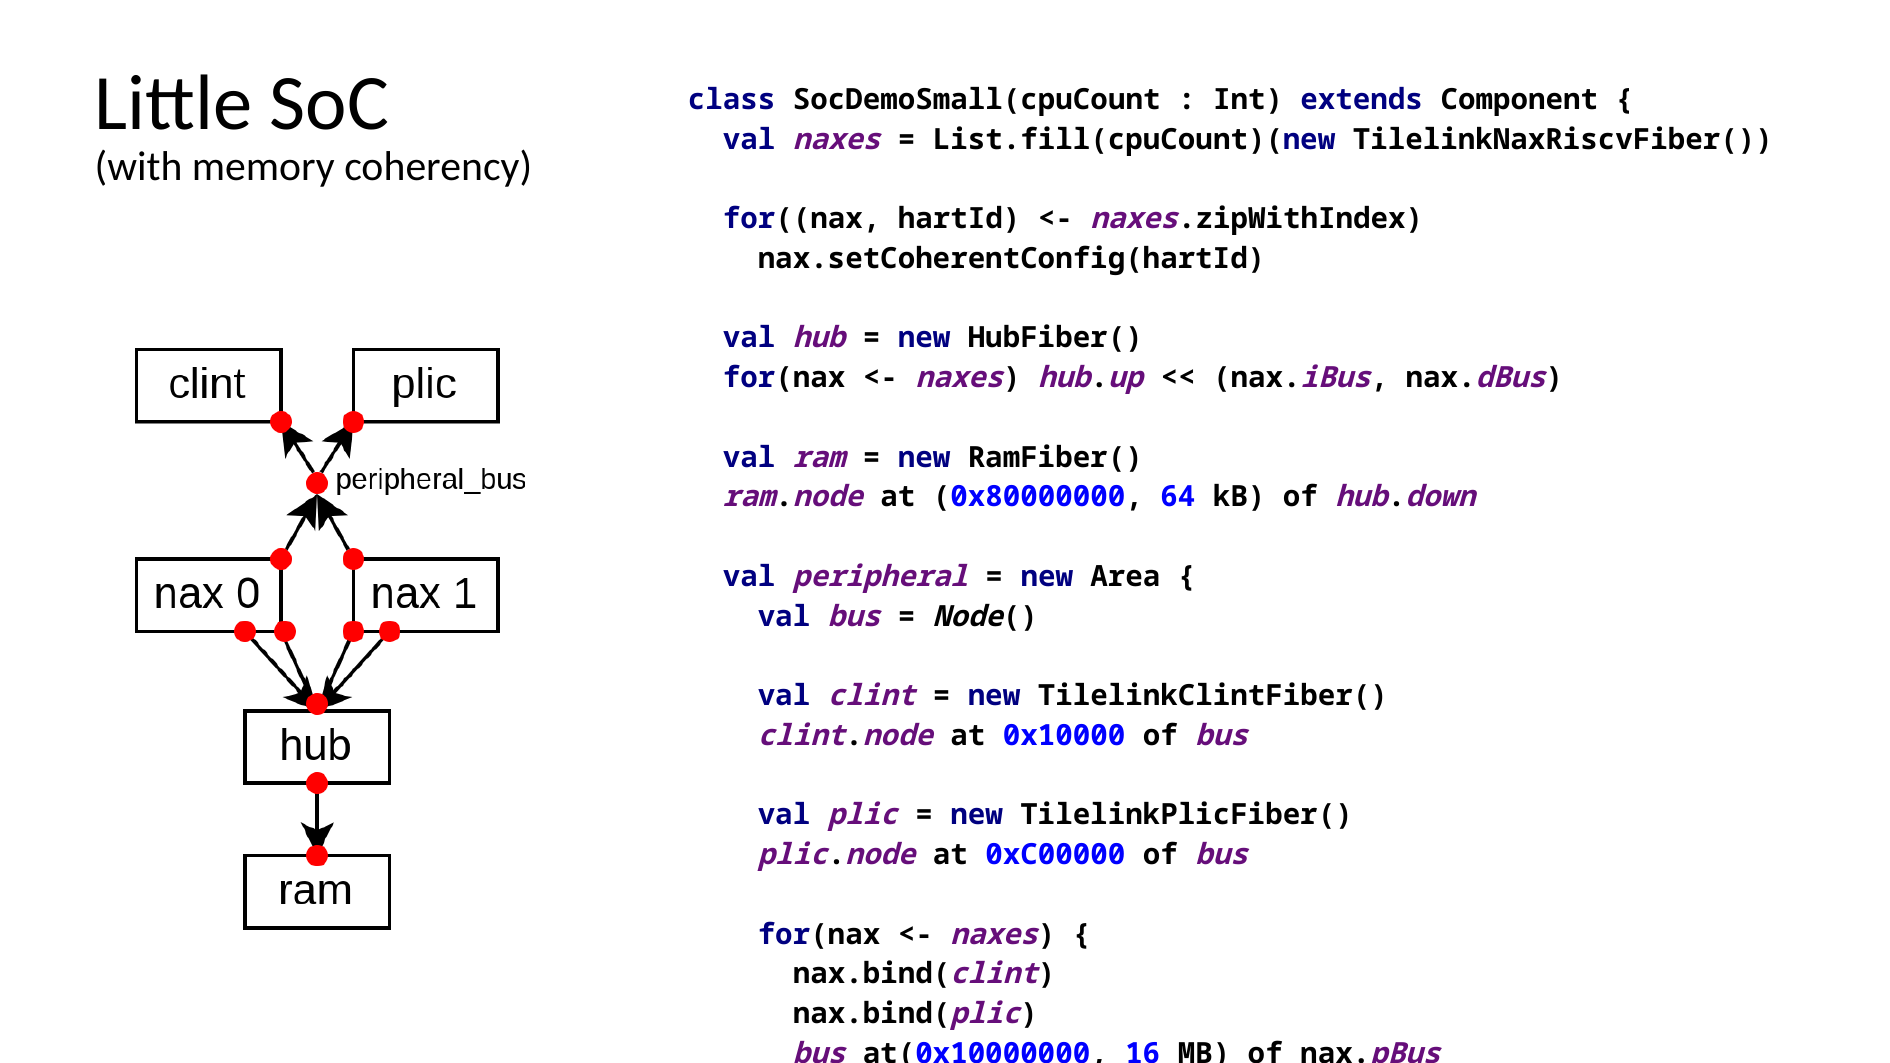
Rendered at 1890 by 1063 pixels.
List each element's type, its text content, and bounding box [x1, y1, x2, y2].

title Little SoC (with memory coherency) [94, 42, 1796, 220]
text_box class SocDemoSmall(cpuCount : Int) extends Component { val naxes = List.fill(cpuCount)(new TilelinkNaxRiscvFiber()) for((nax, hartId) <- naxes.zipWithIndex) nax.setCoherentConfig(hartId) val hub = new HubFiber() for(nax <- naxes) hub.up << (nax.iBus, nax.dBus) val ram = new RamFiber() ram.node at (0x80000000, 64 kB) of hub.down val peripheral = new Area { val bus = Node() val clint = new TilelinkClintFiber() clint.node at 0x10000 of bus val plic = new TilelinkPlicFiber() plic.node at 0xC00000 of bus for(nax <- naxes) { nax.bind(clint) nax.bind(plic) bus at(0x10000000, 16 MB) of nax.pBus } } peripheral.bus.setUpConnection(a = StreamPipe.FULL) } [673, 70, 1890, 1063]
picture [98, 311, 579, 969]
